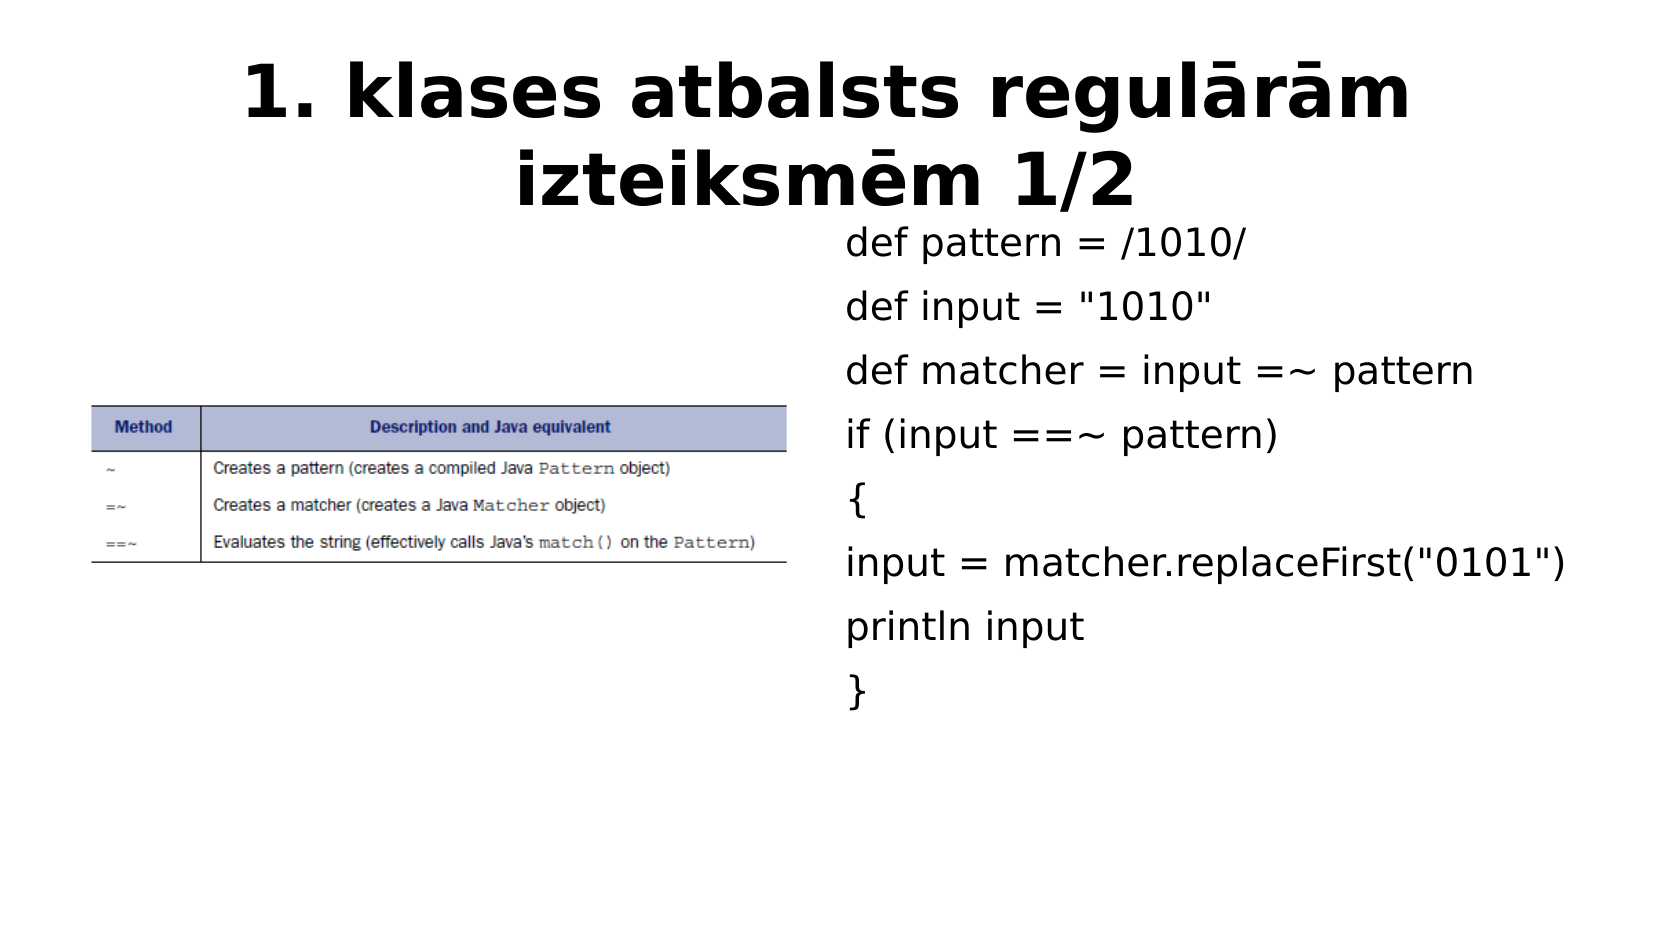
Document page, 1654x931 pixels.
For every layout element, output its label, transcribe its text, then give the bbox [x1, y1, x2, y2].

title 1. klases atbalsts regulārām izteiksmēm 1/2 [82, 37, 1571, 147]
picture [82, 400, 809, 574]
list def pattern = /1010/ def input = "1010" def matcher = input =~ pattern if (input ==~ pattern) { input = matcher.replaceFirst("0101") println input } [845, 217, 1572, 758]
